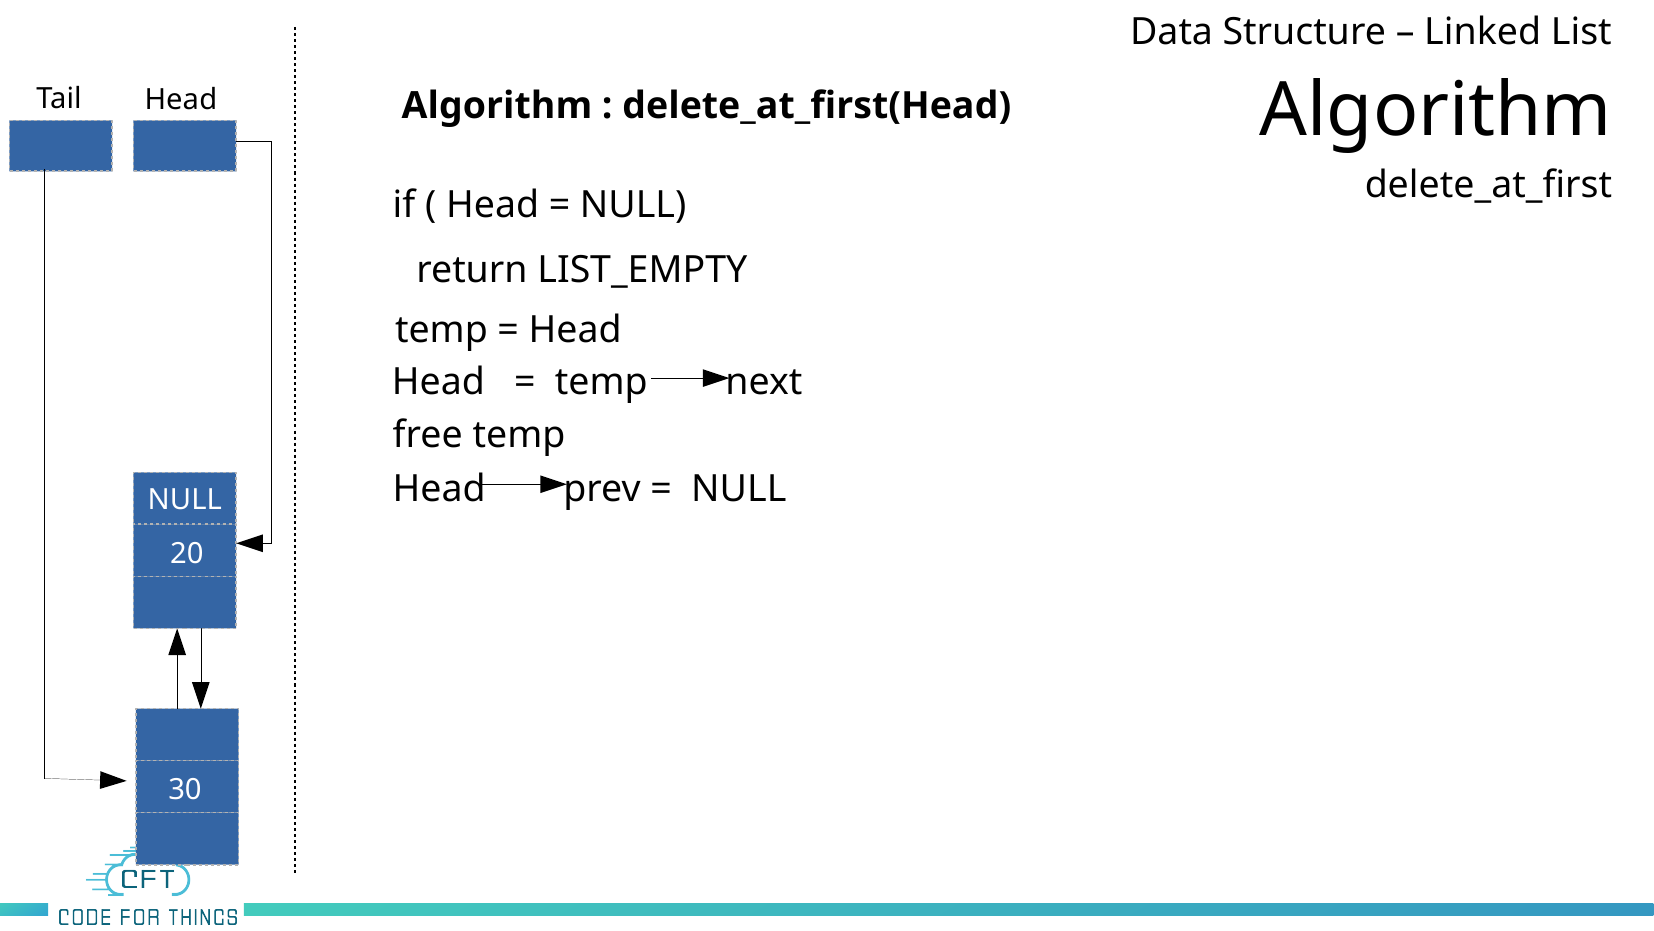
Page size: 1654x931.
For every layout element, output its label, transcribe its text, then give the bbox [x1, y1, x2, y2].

picture [59, 846, 237, 925]
text_box return LIST_EMPTY [401, 235, 804, 295]
text_box 30 [153, 760, 221, 816]
text_box [133, 524, 237, 629]
title Data Structure – Linked List Algorithm delete_at_first [1093, 0, 1613, 216]
text_box 20 [155, 524, 223, 580]
text_box [133, 126, 237, 172]
text_box Head = temp next [377, 346, 945, 406]
text_box Algorithm : delete_at_first(Head) [386, 70, 1193, 173]
text_box NULL [133, 472, 237, 524]
text_box temp = Head [370, 295, 875, 362]
text_box if ( Head = NULL) [377, 170, 875, 229]
text_box Head prev = NULL [377, 453, 993, 513]
text_box Head [129, 70, 241, 126]
text_box Tail [21, 69, 119, 125]
text_box [135, 708, 239, 865]
text_box free temp [377, 406, 721, 453]
text_box [9, 120, 113, 172]
